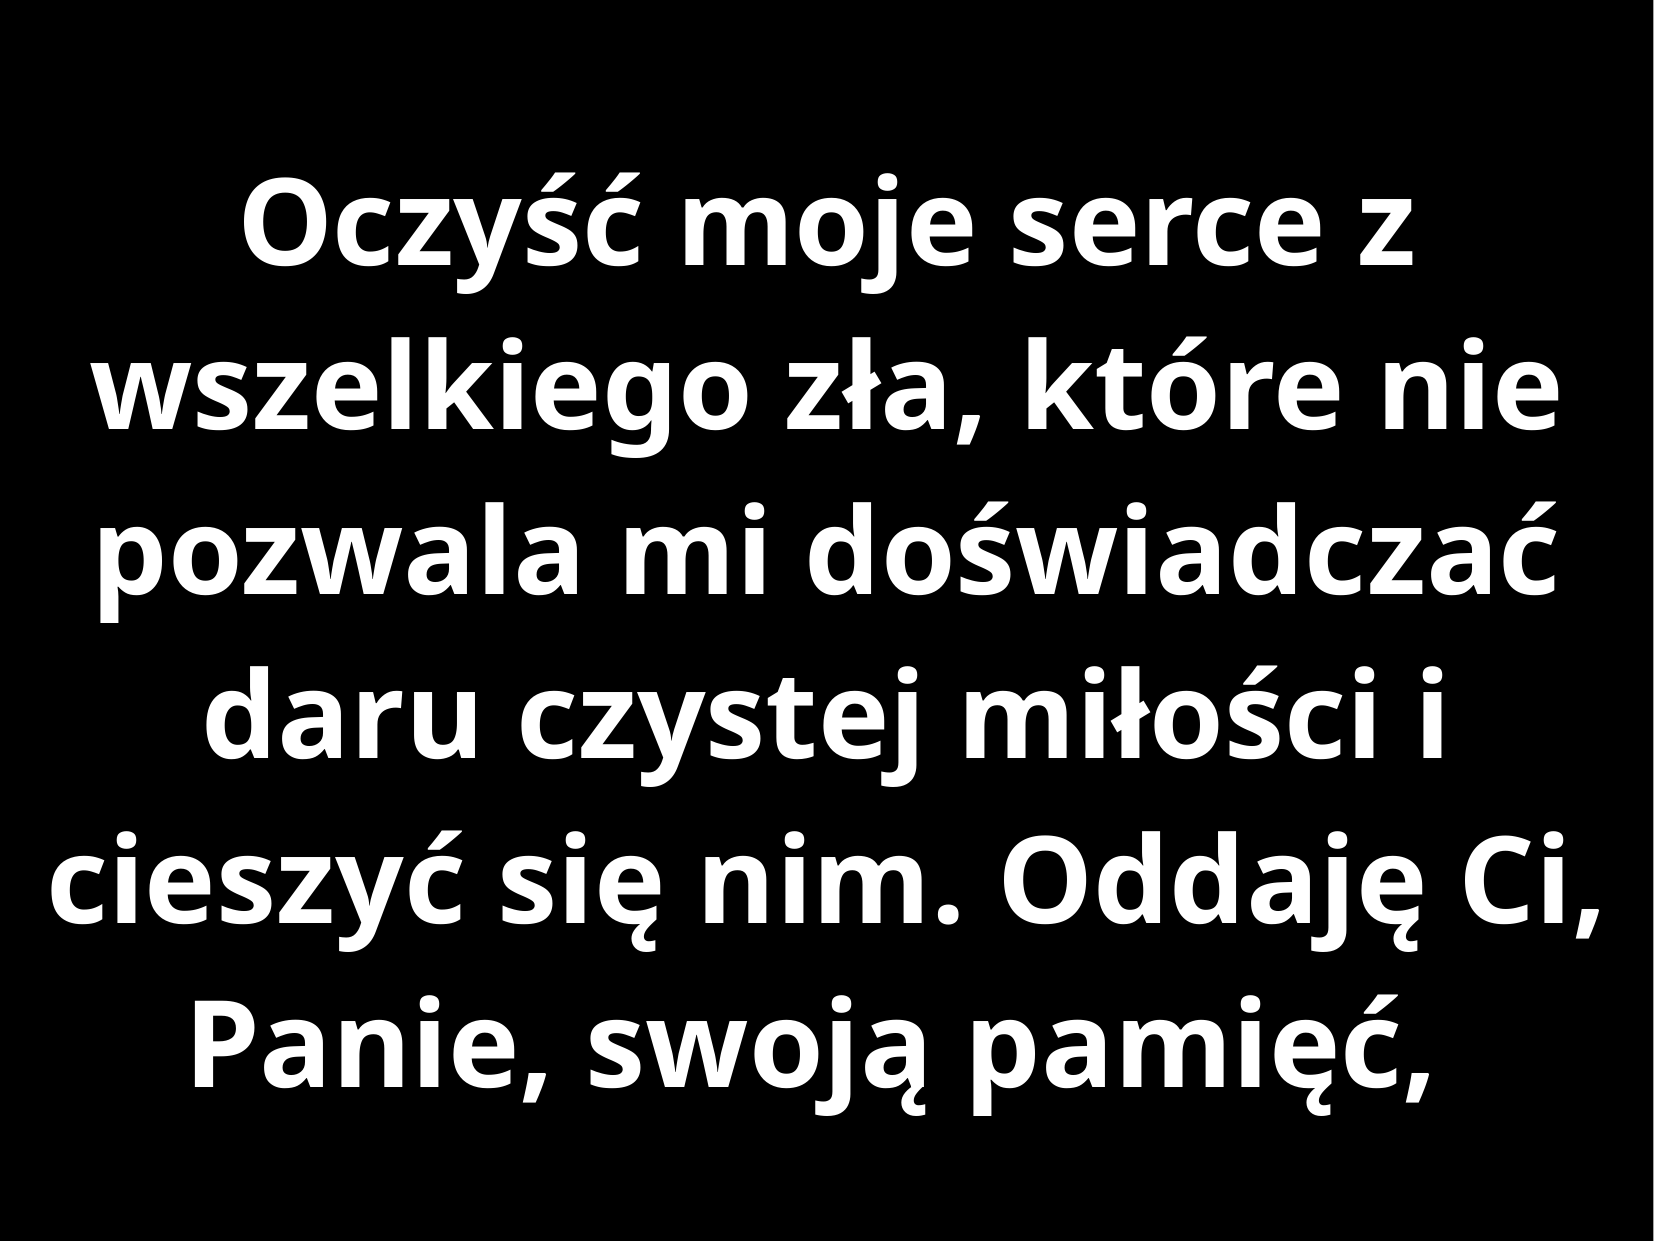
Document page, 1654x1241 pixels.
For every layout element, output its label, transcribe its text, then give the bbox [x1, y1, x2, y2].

title Oczyść moje serce z wszelkiego zła, które nie pozwala mi doświadczać daru czystej miłości i cieszyć się nim. Oddaję Ci, Panie, swoją pamięć, [0, 0, 1654, 1241]
